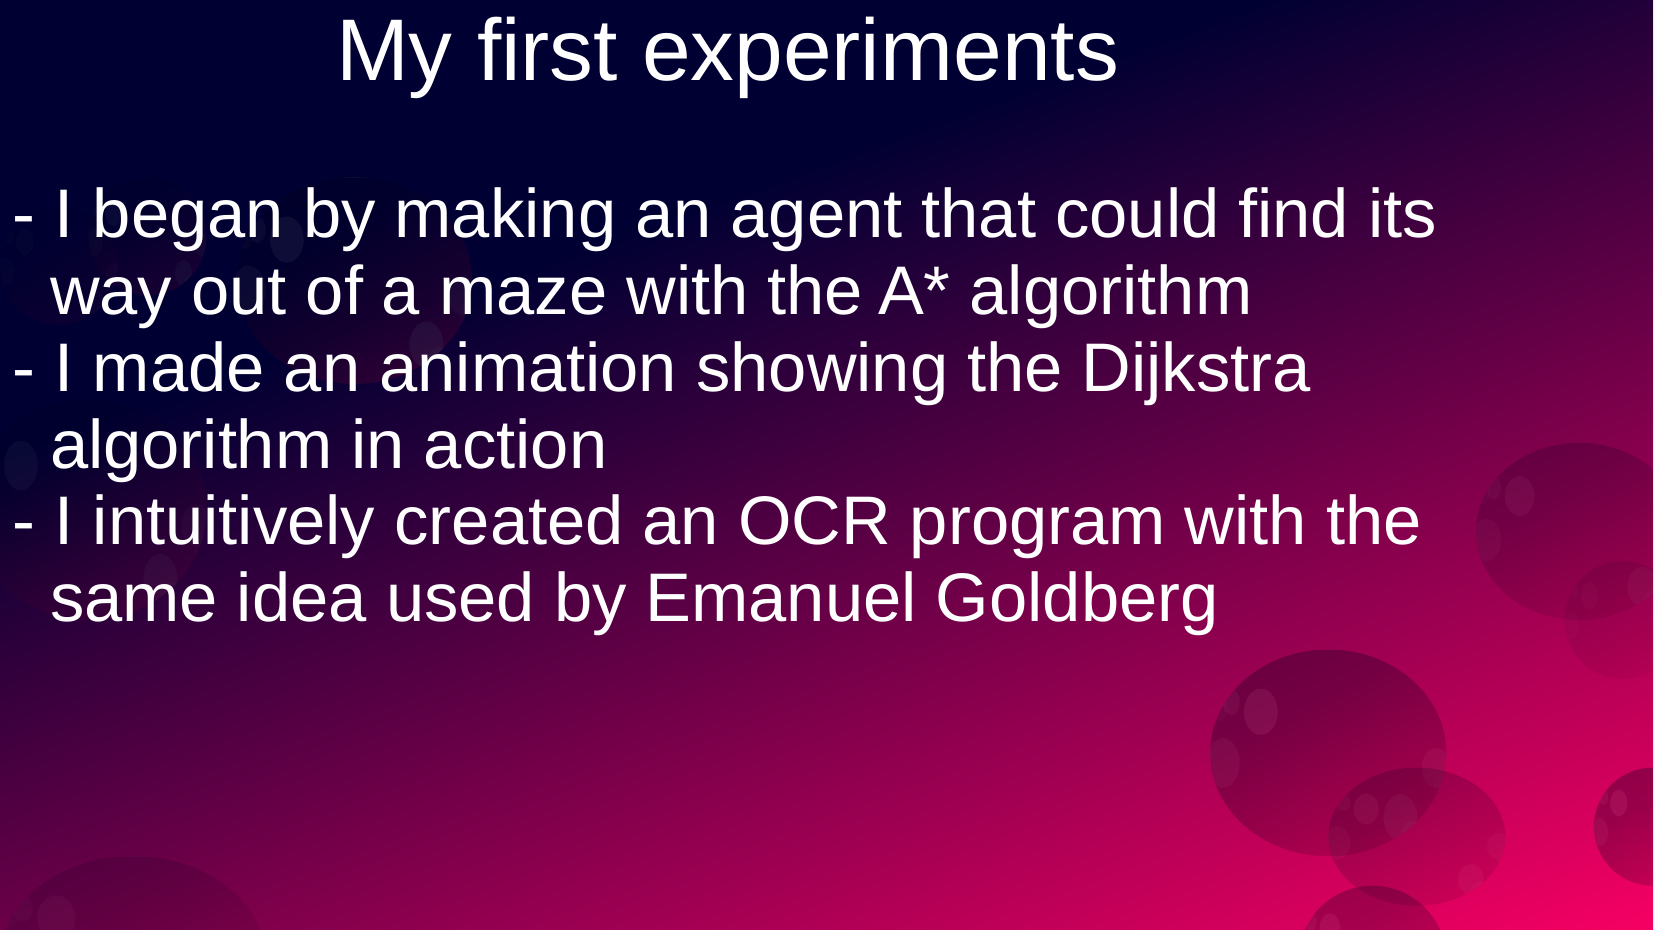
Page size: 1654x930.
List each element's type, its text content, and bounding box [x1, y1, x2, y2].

title My first experiments - I began by making an agent that could find its way out of a maze with the A* algorithm - I made an animation showing the Dijkstra algorithm in action - I intuitively created an OCR program with the same idea used by Emanuel Goldberg [0, 0, 1451, 651]
picture [1648, 0, 1654, 930]
